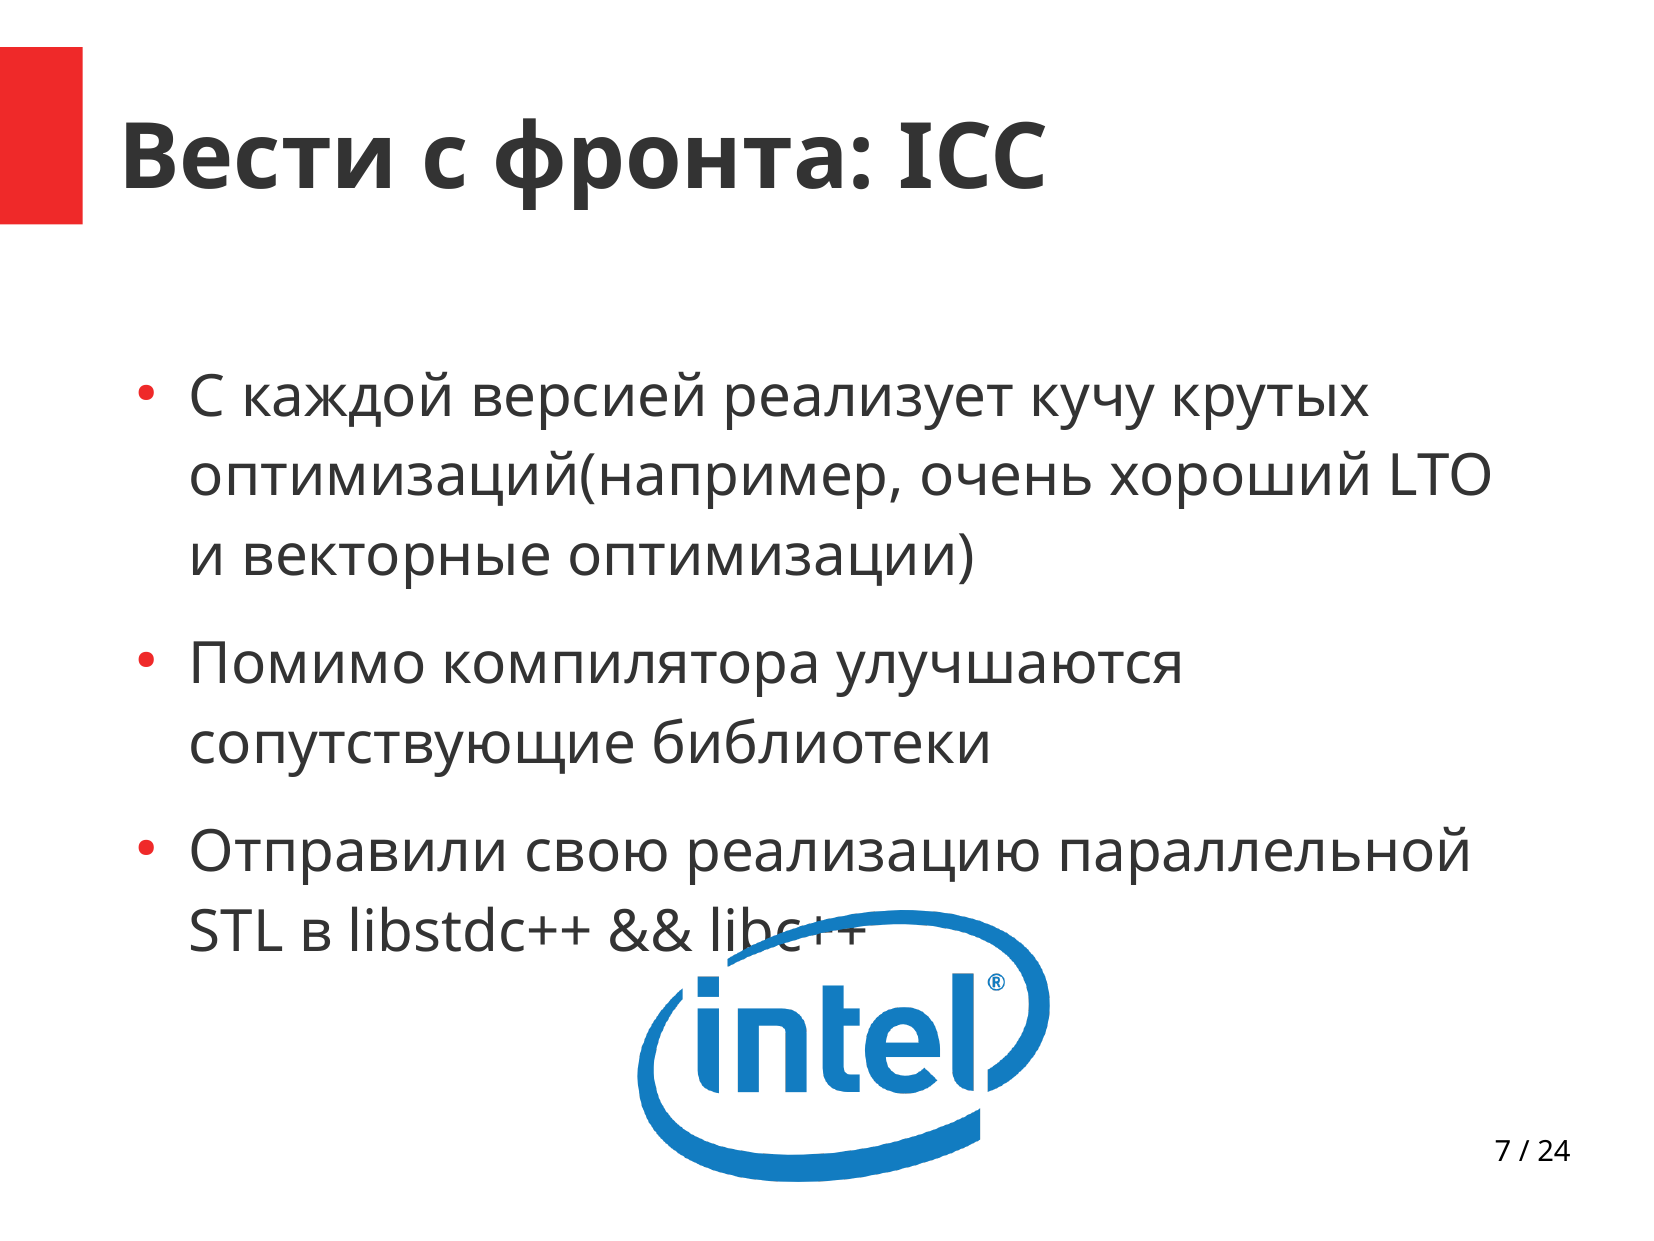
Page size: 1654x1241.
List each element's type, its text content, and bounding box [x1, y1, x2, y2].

list С каждой версией реализует кучу крутых оптимизаций(например, очень хороший LTO и векторные оптимизации) Помимо компилятора улучшаются сопутствующие библиотеки Отправили свою реализацию параллельной STL в libstdc++ && libc++ [118, 354, 1536, 1074]
title Вести с фронта: ICC [118, 49, 1571, 257]
picture [637, 909, 1050, 1182]
